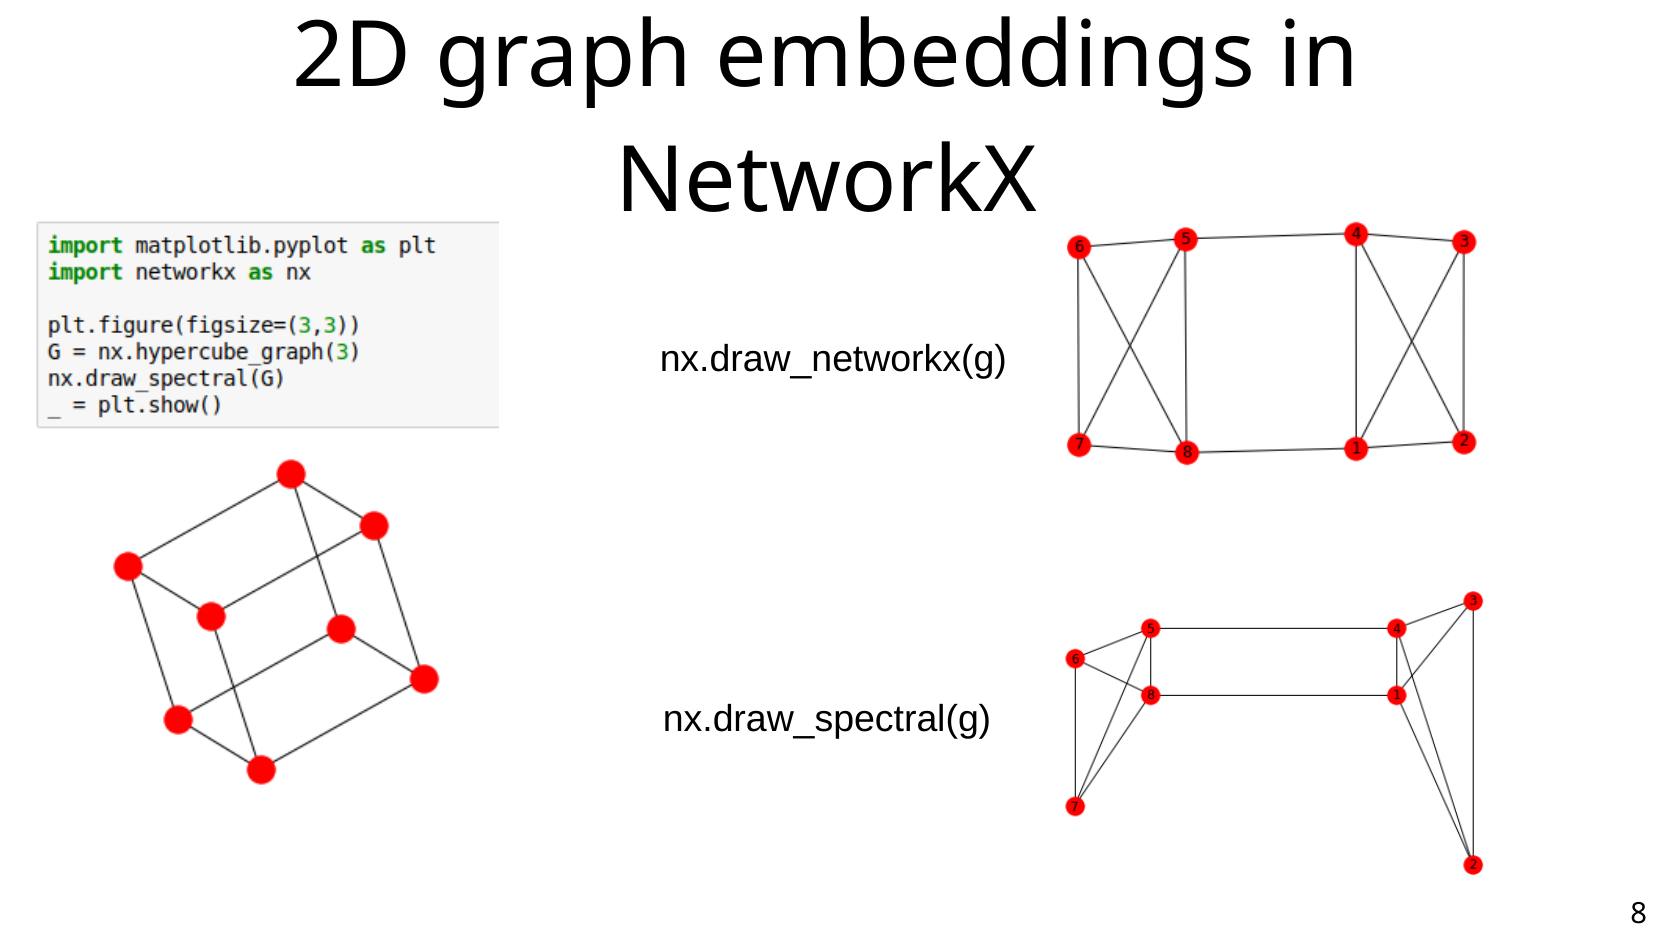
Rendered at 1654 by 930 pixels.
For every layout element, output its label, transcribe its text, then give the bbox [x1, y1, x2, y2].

text_box nx.draw_spectral(g) [648, 690, 1030, 741]
picture [29, 211, 499, 811]
picture [1066, 210, 1484, 467]
text_box nx.draw_networkx(g) [645, 330, 1022, 381]
title 2D graph embeddings in NetworkX [82, 1, 1571, 225]
picture [990, 568, 1501, 897]
